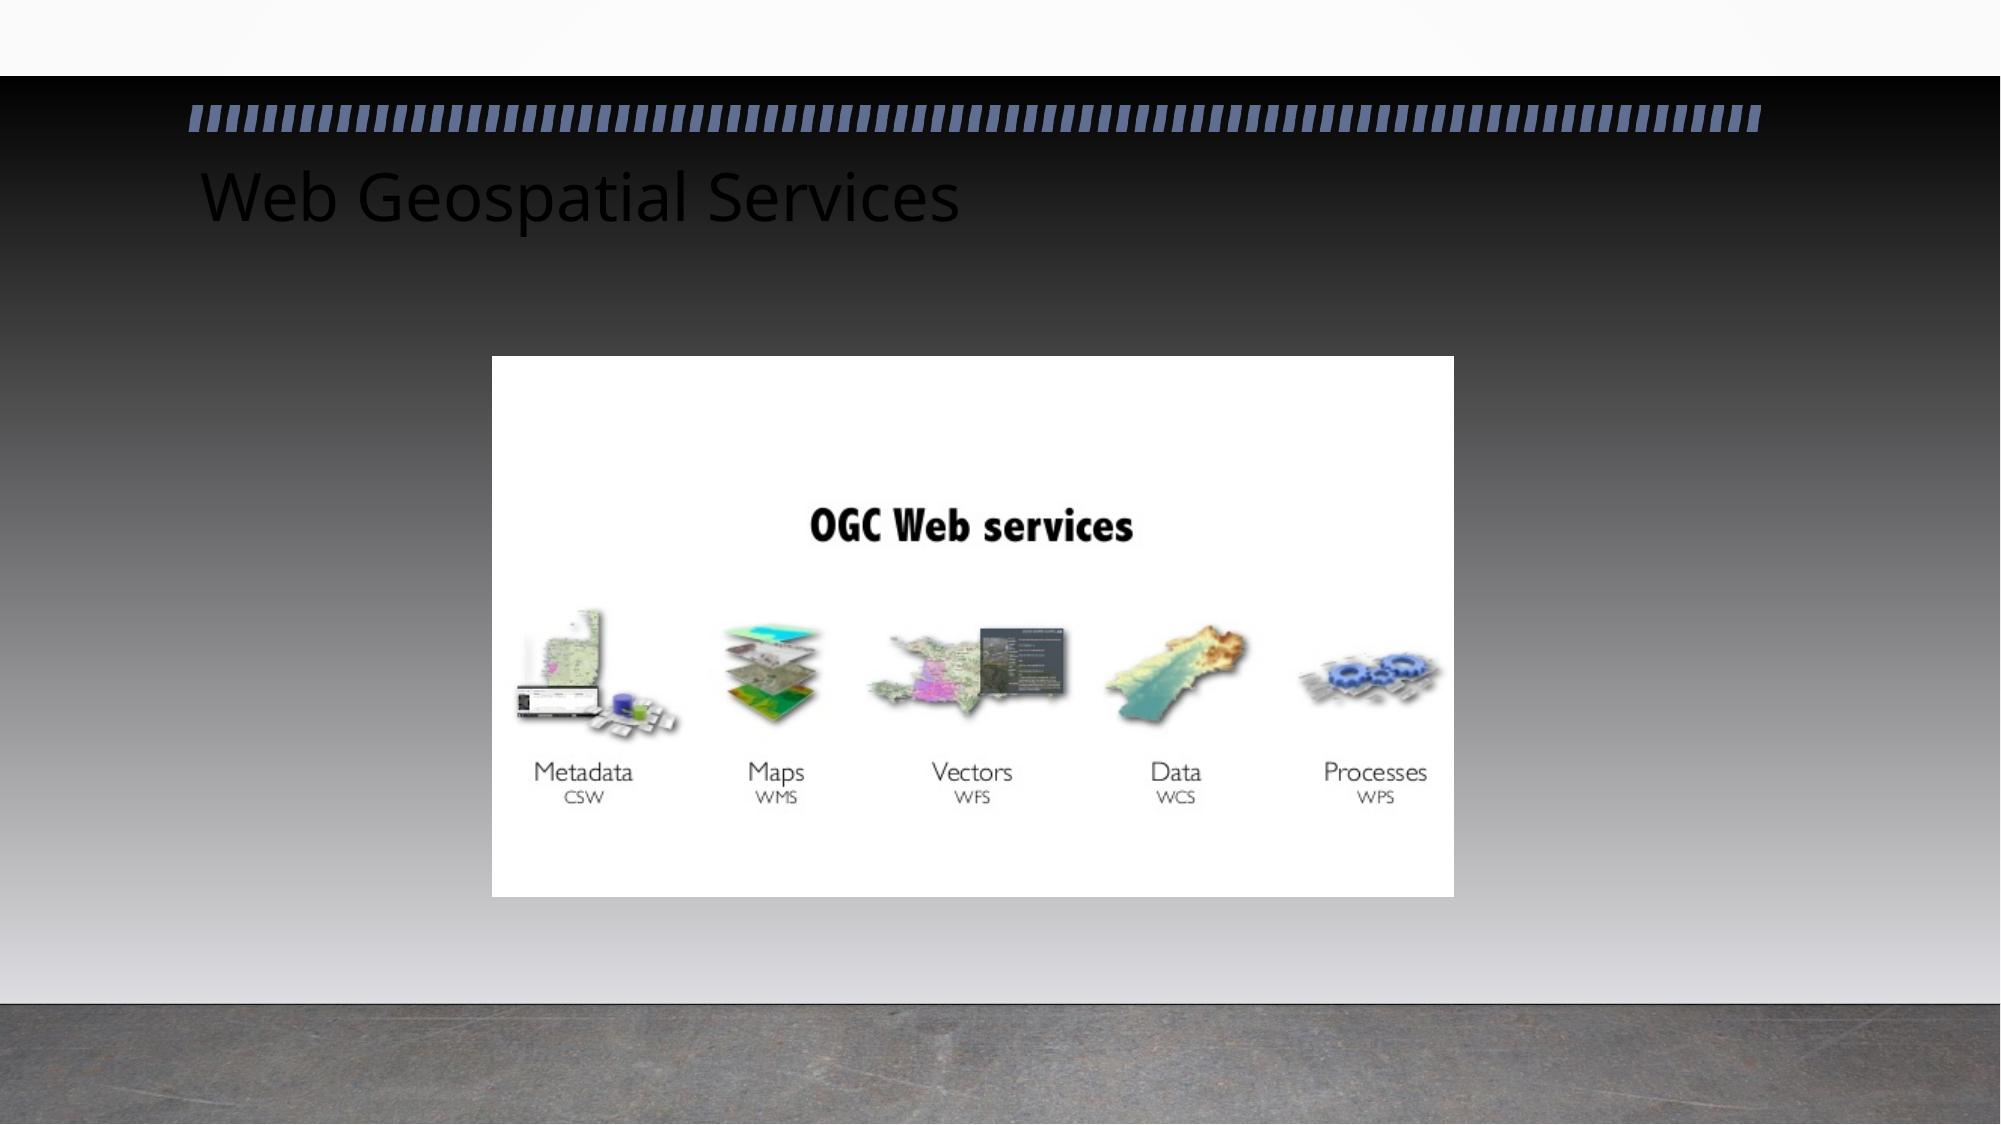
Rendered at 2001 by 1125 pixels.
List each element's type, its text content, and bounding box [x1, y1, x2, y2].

picture [492, 356, 1454, 897]
title Web Geospatial Services [185, 156, 1761, 329]
